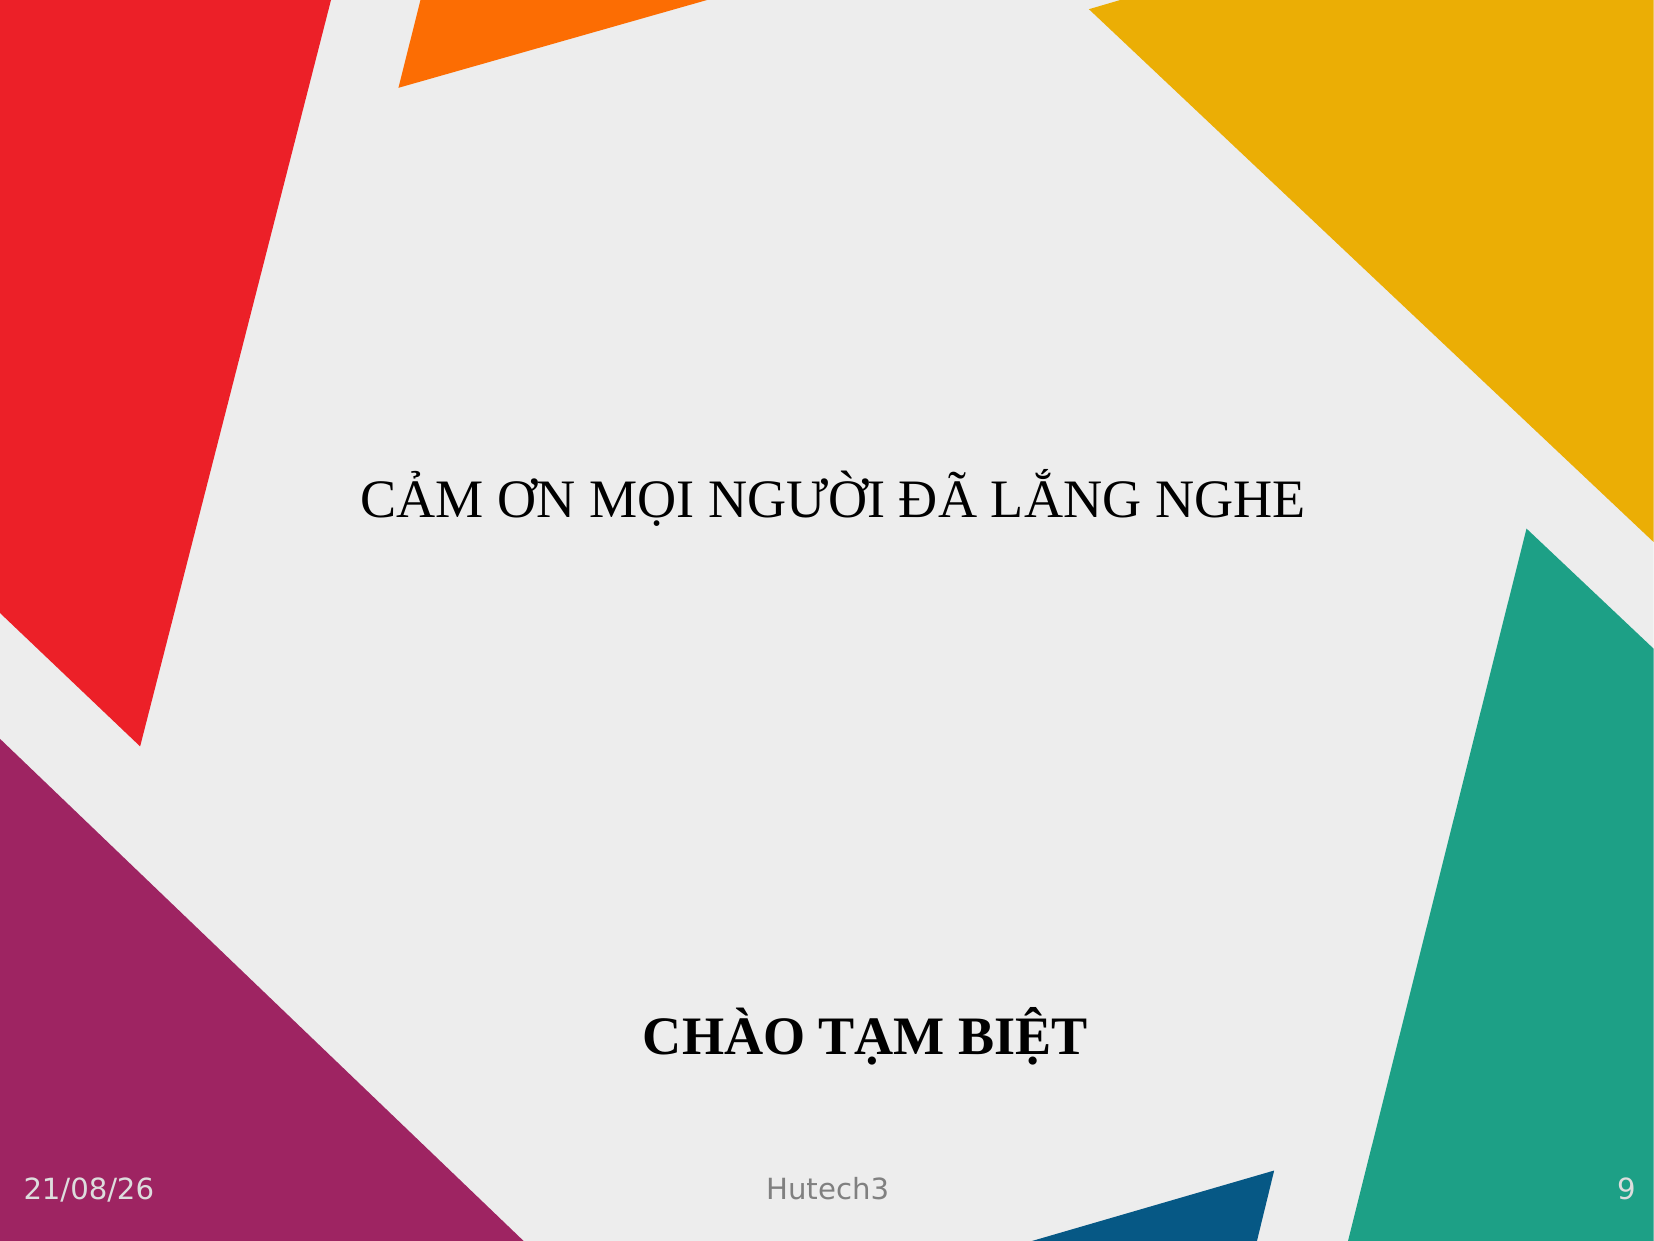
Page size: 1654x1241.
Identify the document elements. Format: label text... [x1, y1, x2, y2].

list CẢM ƠN MỌI NGƯỜI ĐÃ LẮNG NGHE CHÀO TẠM BIỆT [289, 290, 1372, 1090]
